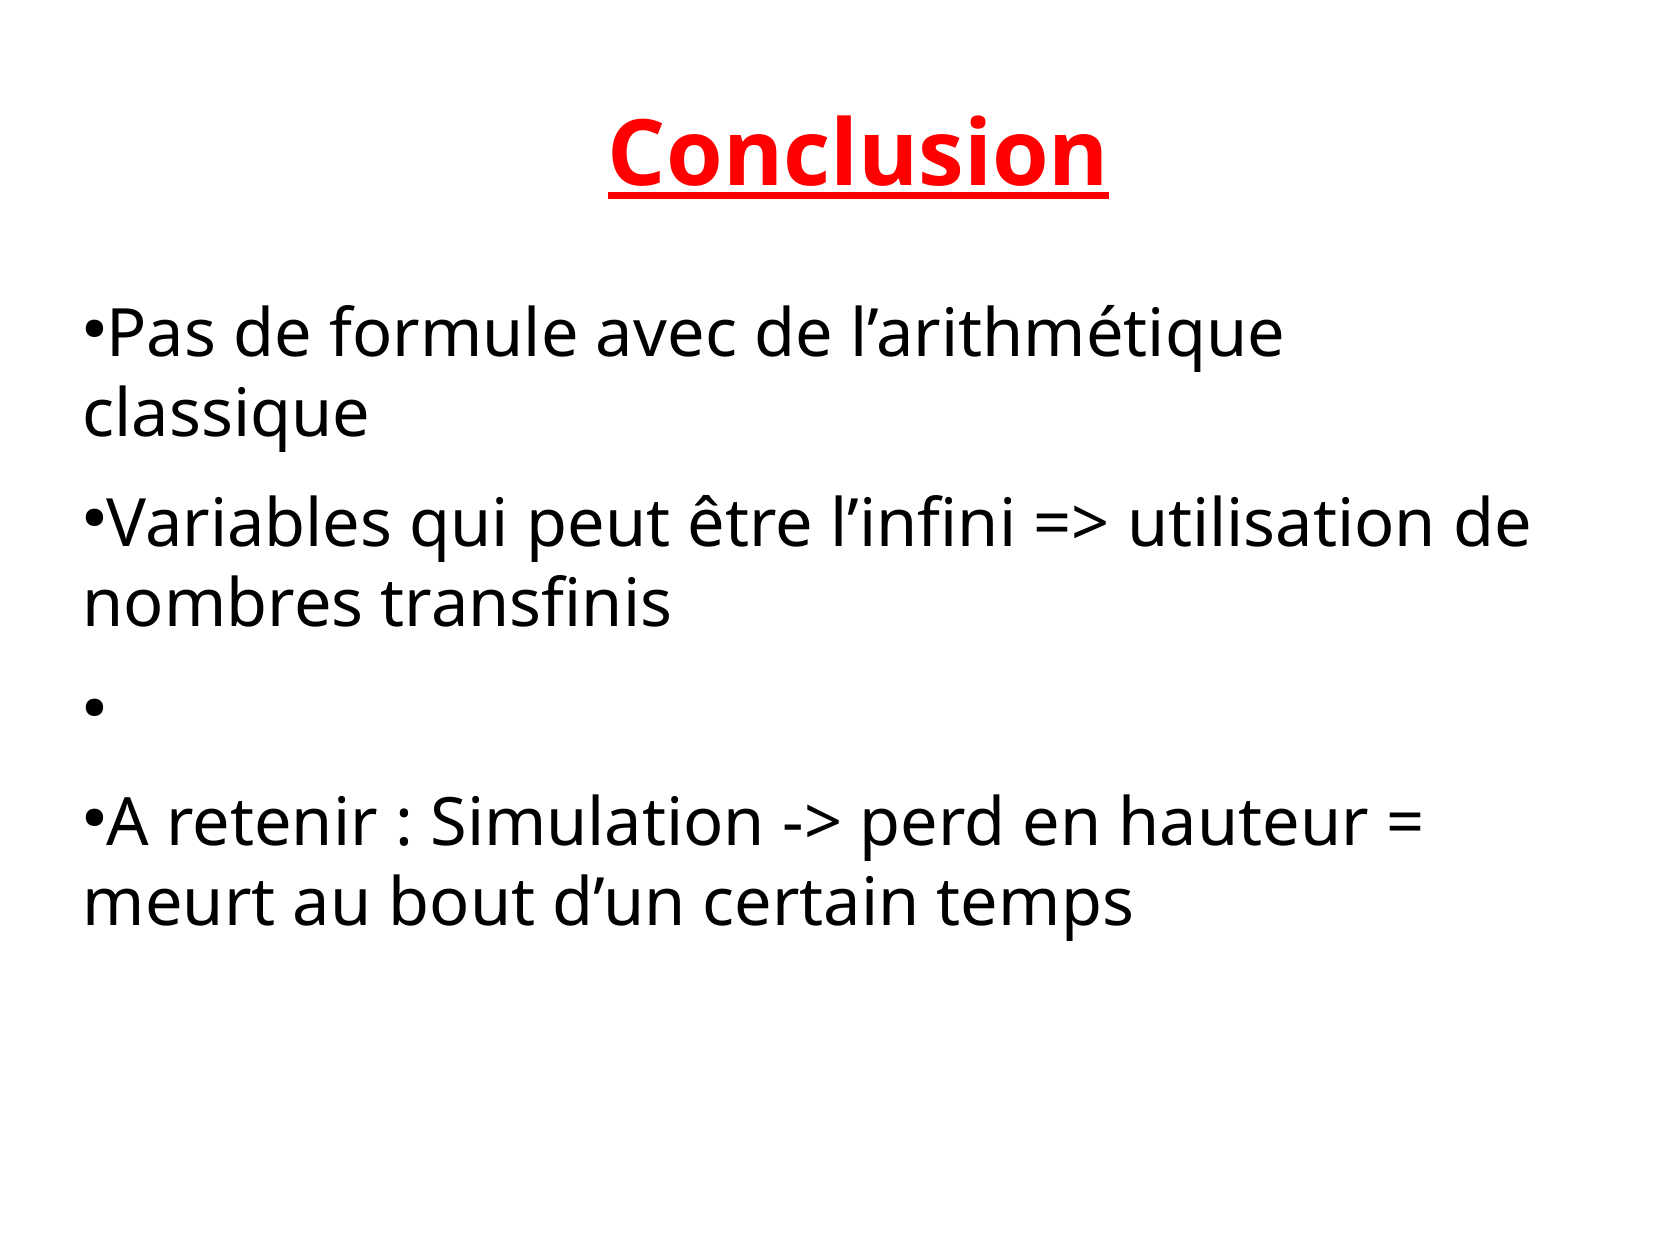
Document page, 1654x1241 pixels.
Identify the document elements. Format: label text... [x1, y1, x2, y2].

list Pas de formule avec de l’arithmétique classique Variables qui peut être l’infini => utilisation de nombres transfinis A retenir : Simulation -> perd en hauteur = meurt au bout d’un certain temps [82, 290, 1571, 1010]
title Conclusion [114, 45, 1603, 253]
